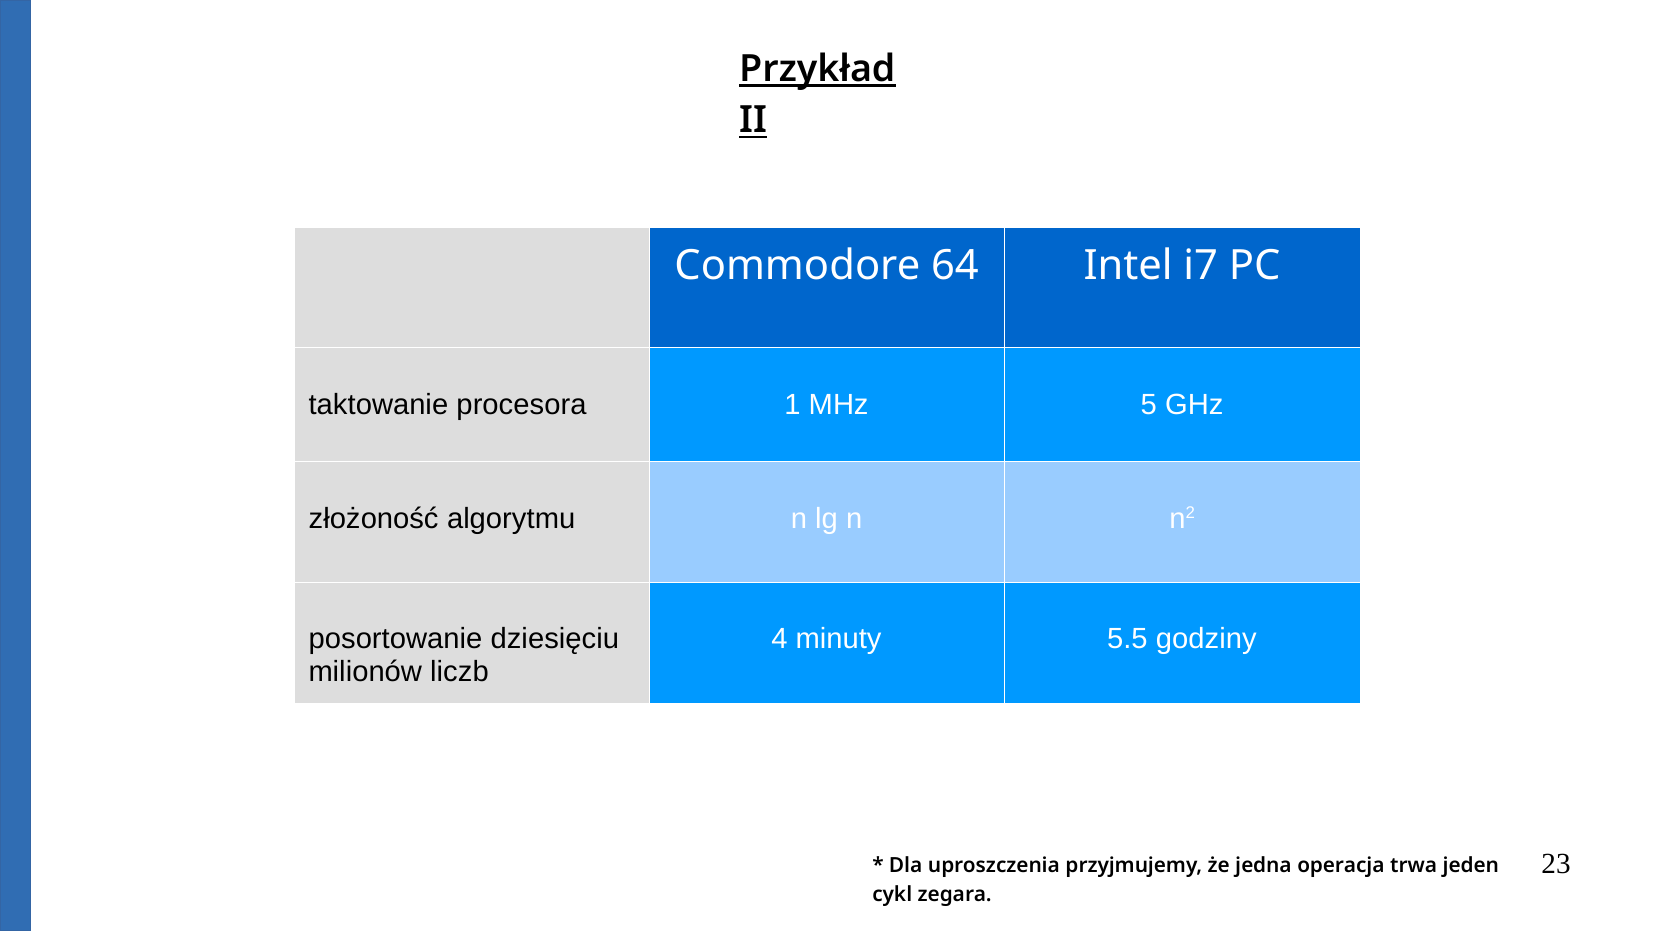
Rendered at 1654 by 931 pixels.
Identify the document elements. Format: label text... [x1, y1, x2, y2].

text_box [0, 0, 31, 931]
table_cell 5.5 godziny [1005, 583, 1360, 703]
table_cell taktowanie procesora [295, 348, 649, 461]
table_cell n lg n [650, 462, 1004, 582]
table_cell 1 MHz [650, 348, 1004, 461]
table_header Intel i7 PC [1005, 228, 1360, 347]
table_header [295, 228, 649, 347]
table_cell 5 GHz [1005, 348, 1360, 461]
table_header Commodore 64 [650, 228, 1004, 347]
text_box * Dla uproszczenia przyjmujemy, że jedna operacja trwa jeden cykl zegara. [857, 843, 1547, 885]
table_cell posortowanie dziesięciu milionów liczb [295, 583, 649, 703]
text_box Przykład II [724, 34, 930, 144]
table_cell 4 minuty [650, 583, 1004, 703]
table_cell złożoność algorytmu [295, 462, 649, 582]
table_cell n2 [1005, 462, 1360, 582]
